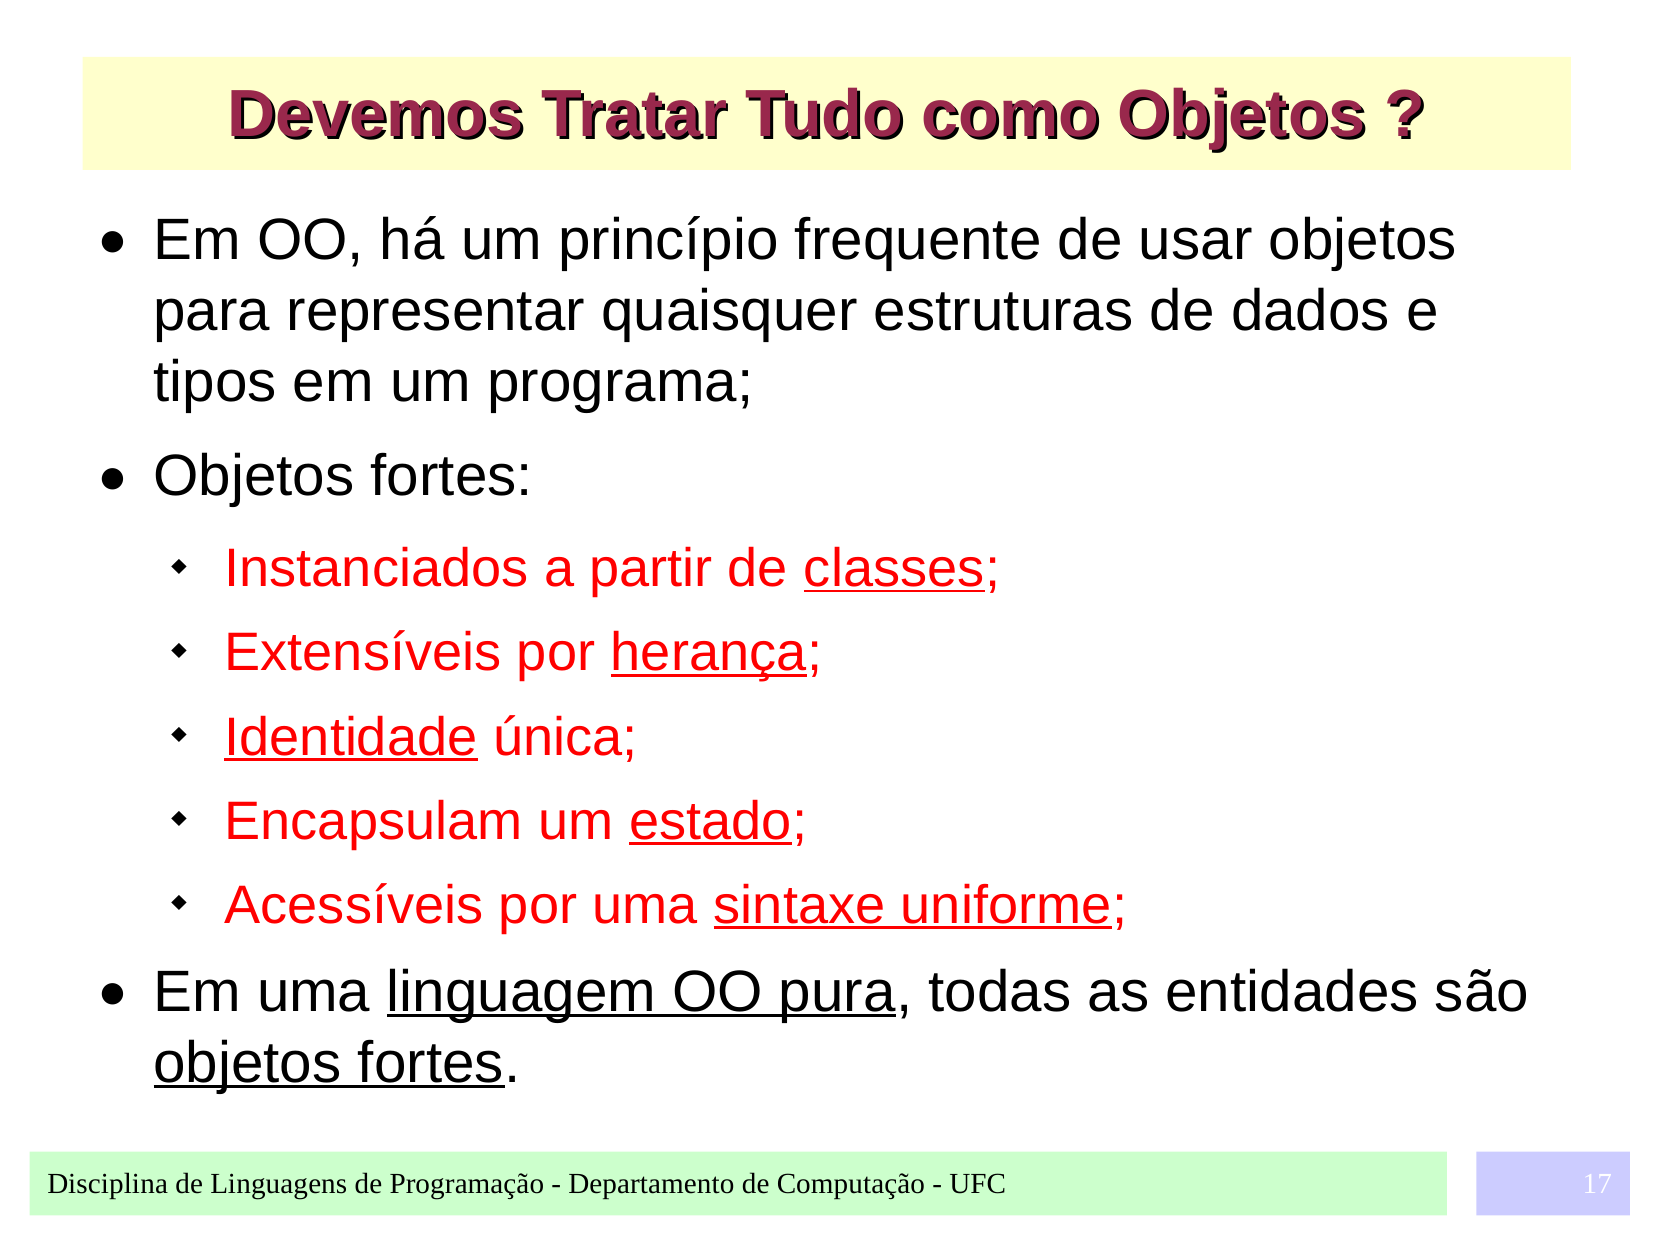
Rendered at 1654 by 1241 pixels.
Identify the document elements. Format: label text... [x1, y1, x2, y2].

title Devemos Tratar Tudo como Objetos ? [82, 56, 1571, 170]
list Em OO, há um princípio frequente de usar objetos para representar quaisquer estruturas de dados e tipos em um programa; Objetos fortes: Instanciados a partir de classes; Extensíveis por herança; Identidade única; Encapsulam um estado; Acessíveis por uma sintaxe uniforme; Em uma linguagem OO pura, todas as entidades são objetos fortes. [82, 206, 1571, 1137]
